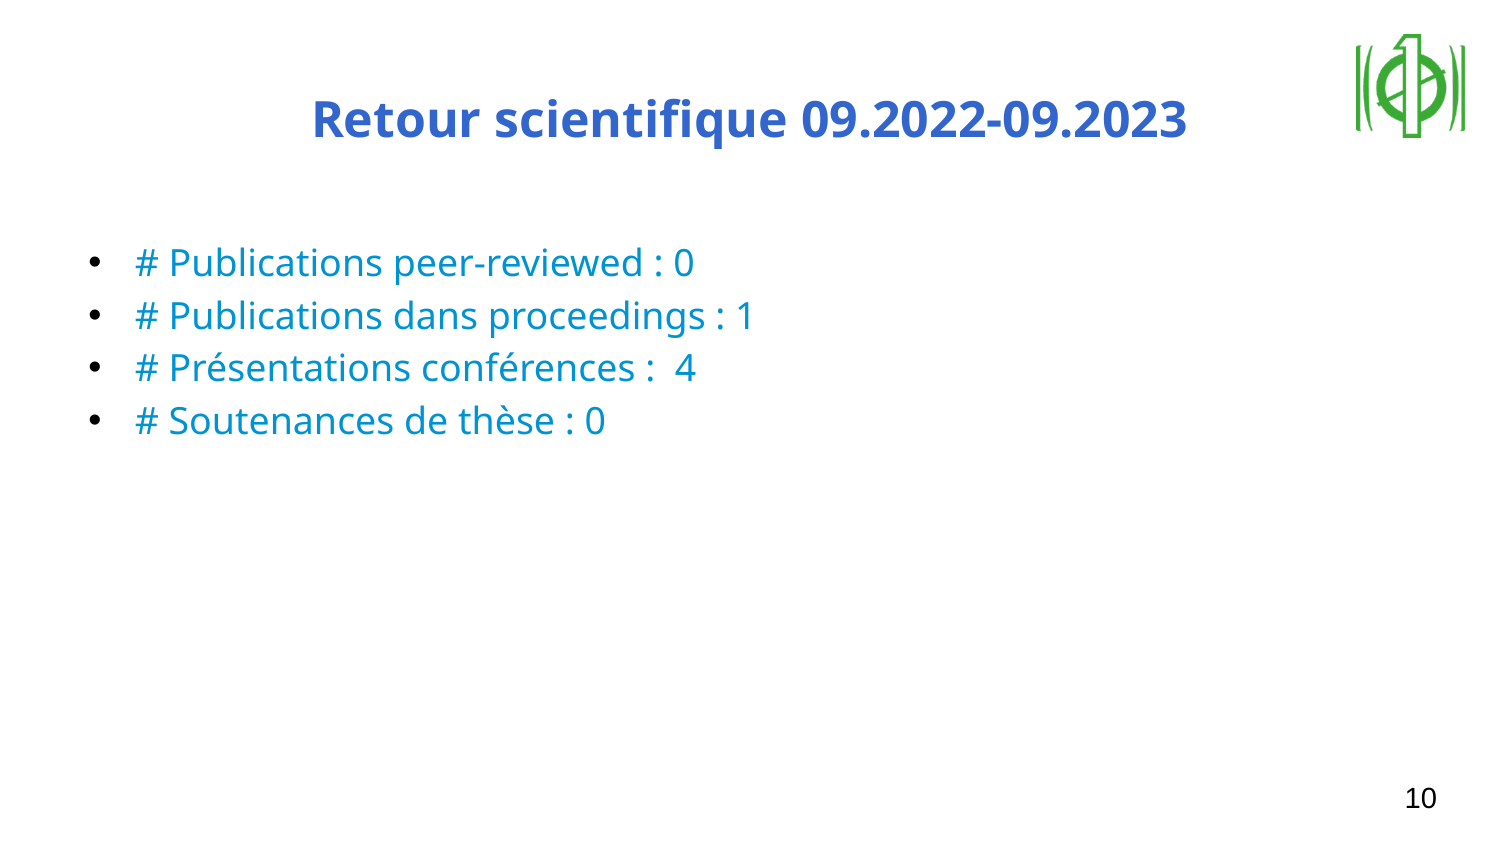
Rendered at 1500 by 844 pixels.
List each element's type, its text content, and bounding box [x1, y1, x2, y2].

text_box <number> [1389, 764, 1479, 829]
text_box # Publications peer-reviewed : 0 # Publications dans proceedings : 1 # Présentations conférences : 4 # Soutenances de thèse : 0 [73, 231, 1411, 450]
picture [1356, 34, 1465, 138]
text_box Retour scientifique 09.2022-09.2023 [51, 72, 1448, 166]
